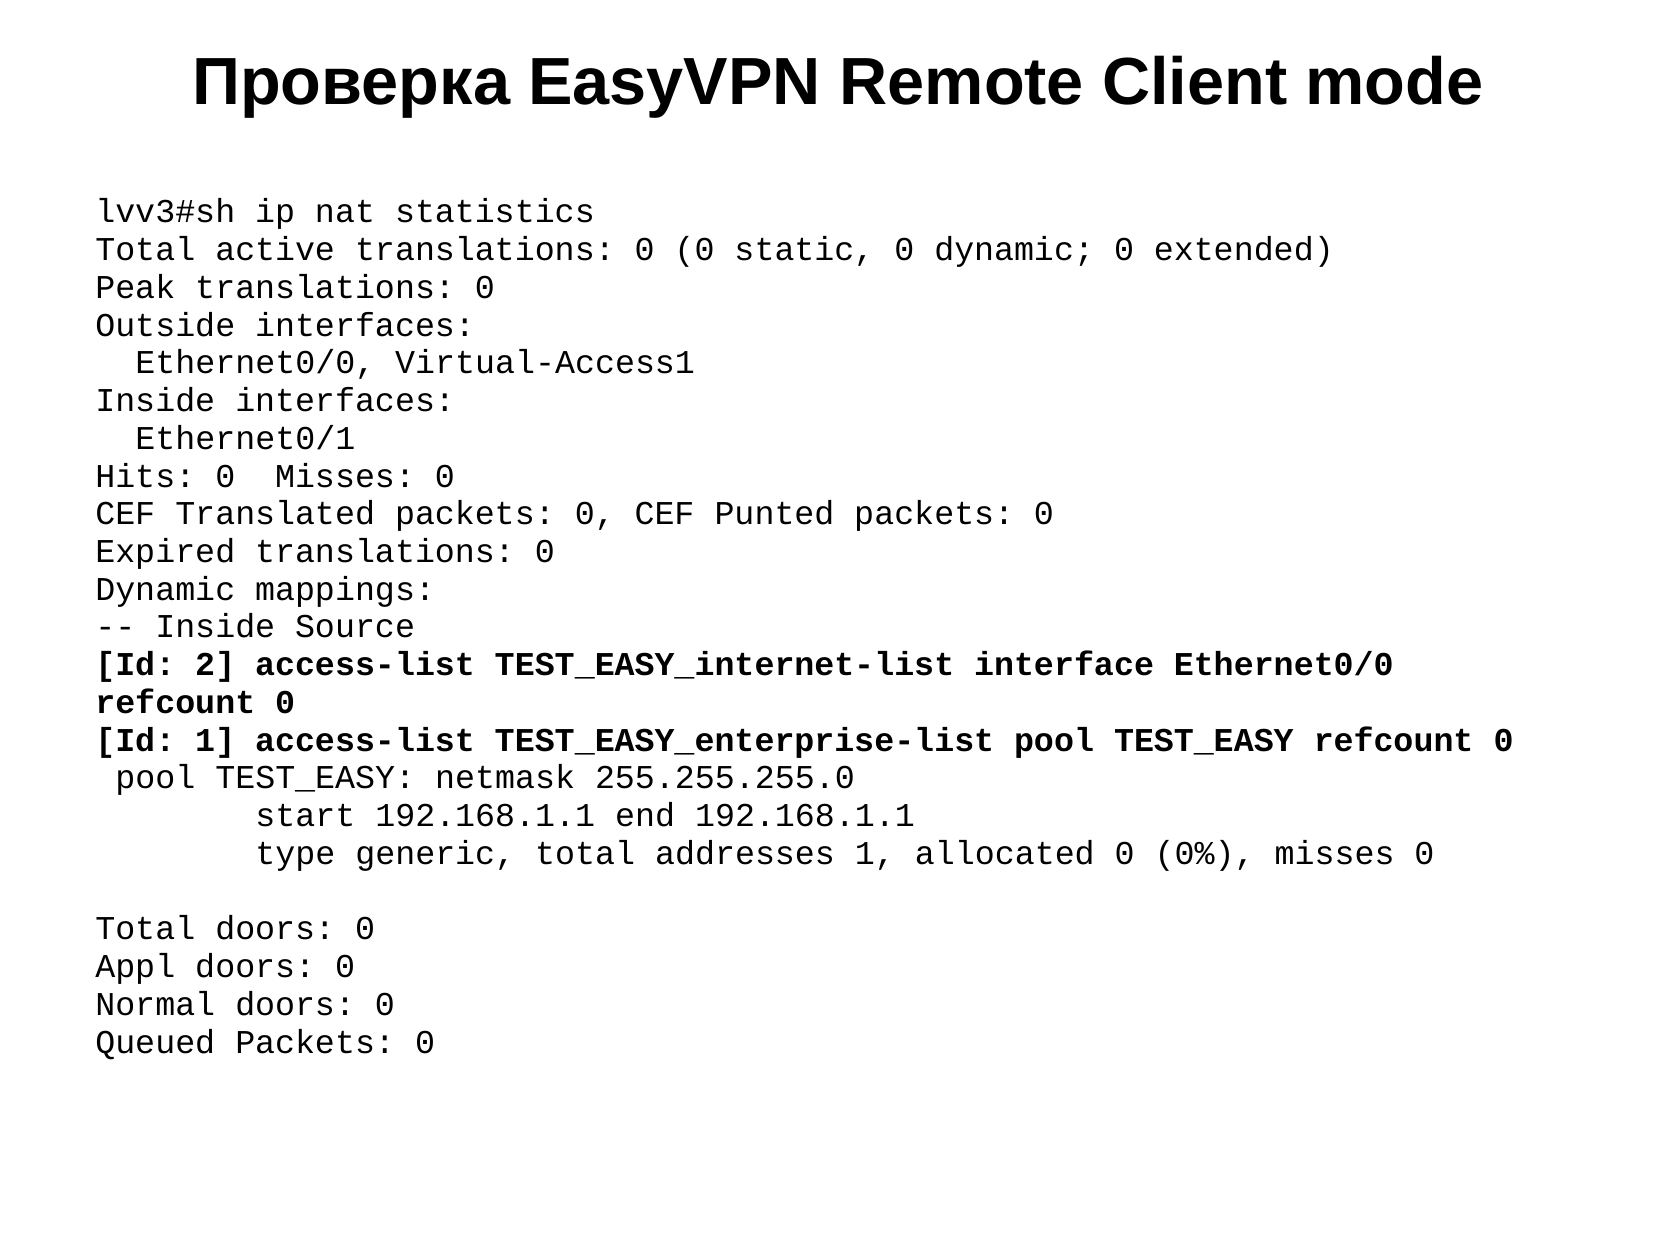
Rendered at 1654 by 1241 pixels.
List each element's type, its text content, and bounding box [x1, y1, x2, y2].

text_box Проверка EasyVPN Remote Client mode [64, 31, 1613, 125]
list lvv3#sh ip nat statistics Total active translations: 0 (0 static, 0 dynamic; 0 extended) Peak translations: 0 Outside interfaces: Ethernet0/0, Virtual-Access1 Inside interfaces: Ethernet0/1 Hits: 0 Misses: 0 CEF Translated packets: 0, CEF Punted packets: 0 Expired translations: 0 Dynamic mappings: -- Inside Source [Id: 2] access-list TEST_EASY_internet-list interface Ethernet0/0 refcount 0 [Id: 1] access-list TEST_EASY_enterprise-list pool TEST_EASY refcount 0 pool TEST_EASY: netmask 255.255.255.0 start 192.168.1.1 end 192.168.1.1 type generic, total addresses 1, allocated 0 (0%), misses 0 Total doors: 0 Appl doors: 0 Normal doors: 0 Queued Packets: 0 [95, 195, 1538, 1213]
